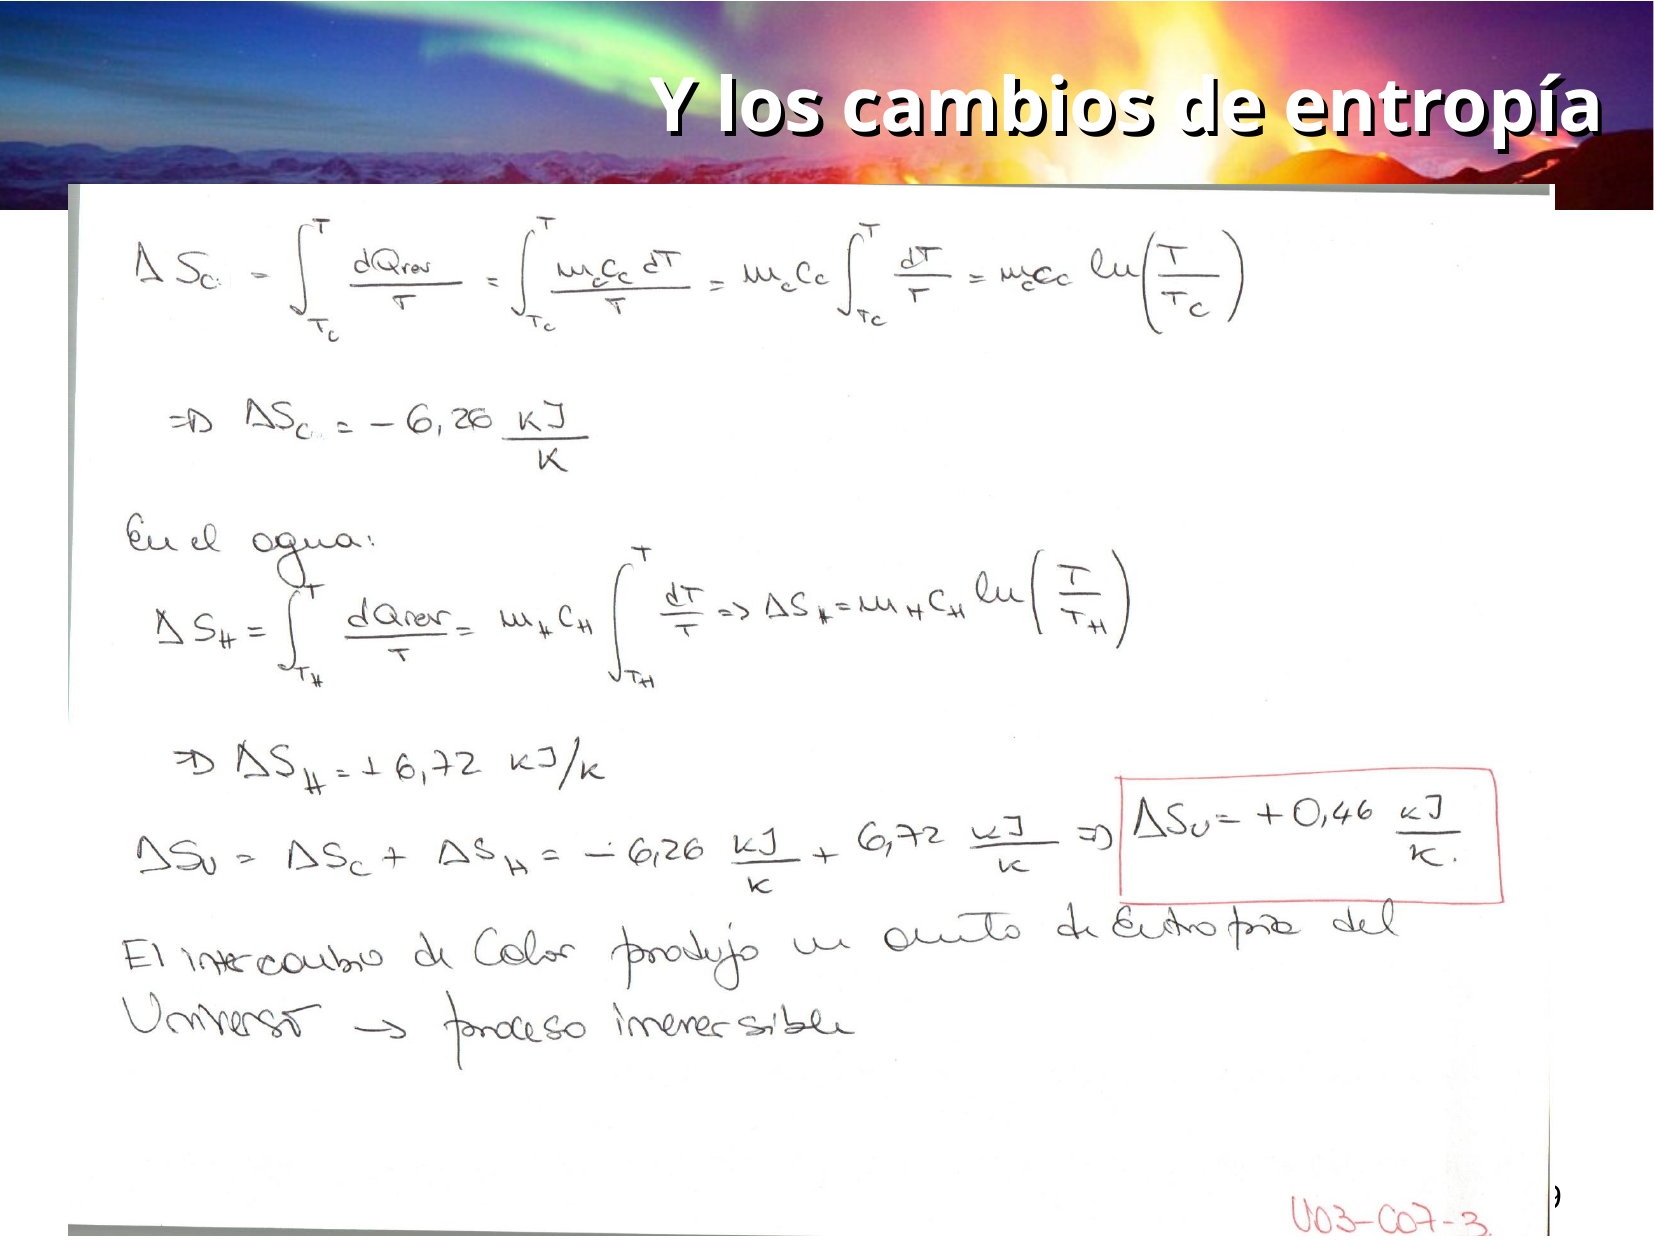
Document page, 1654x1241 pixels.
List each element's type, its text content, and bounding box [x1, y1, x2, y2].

title Y los cambios de entropía [45, 15, 1606, 191]
picture [0, 1, 1654, 1237]
